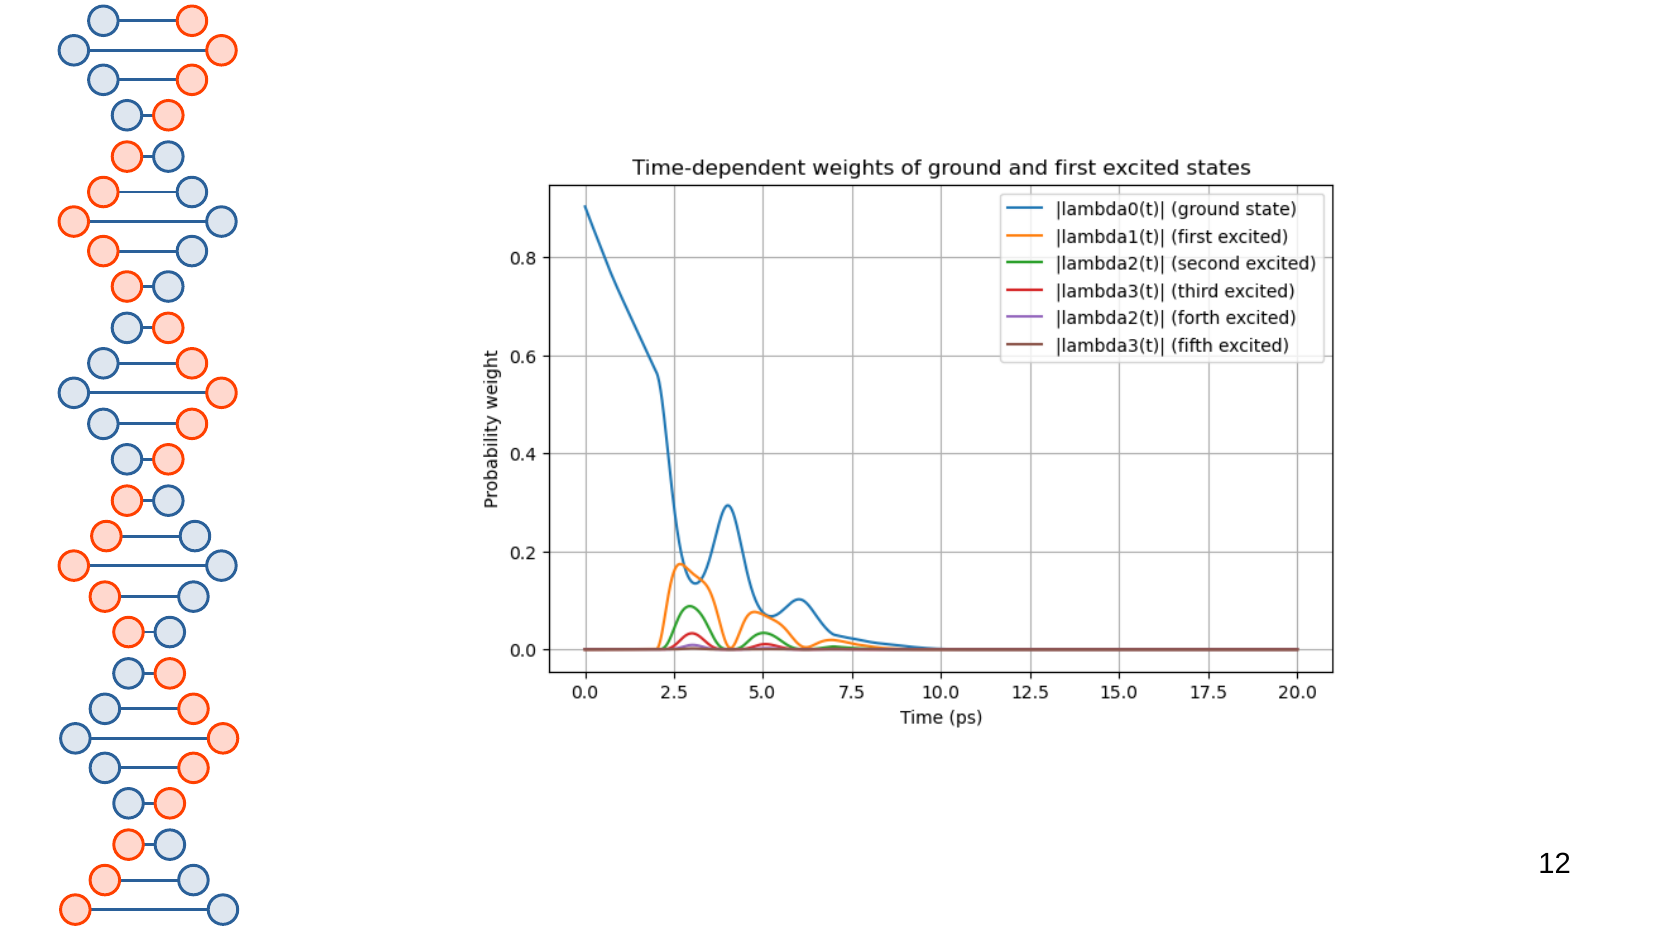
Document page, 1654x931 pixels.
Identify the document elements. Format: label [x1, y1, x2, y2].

picture [472, 147, 1345, 739]
